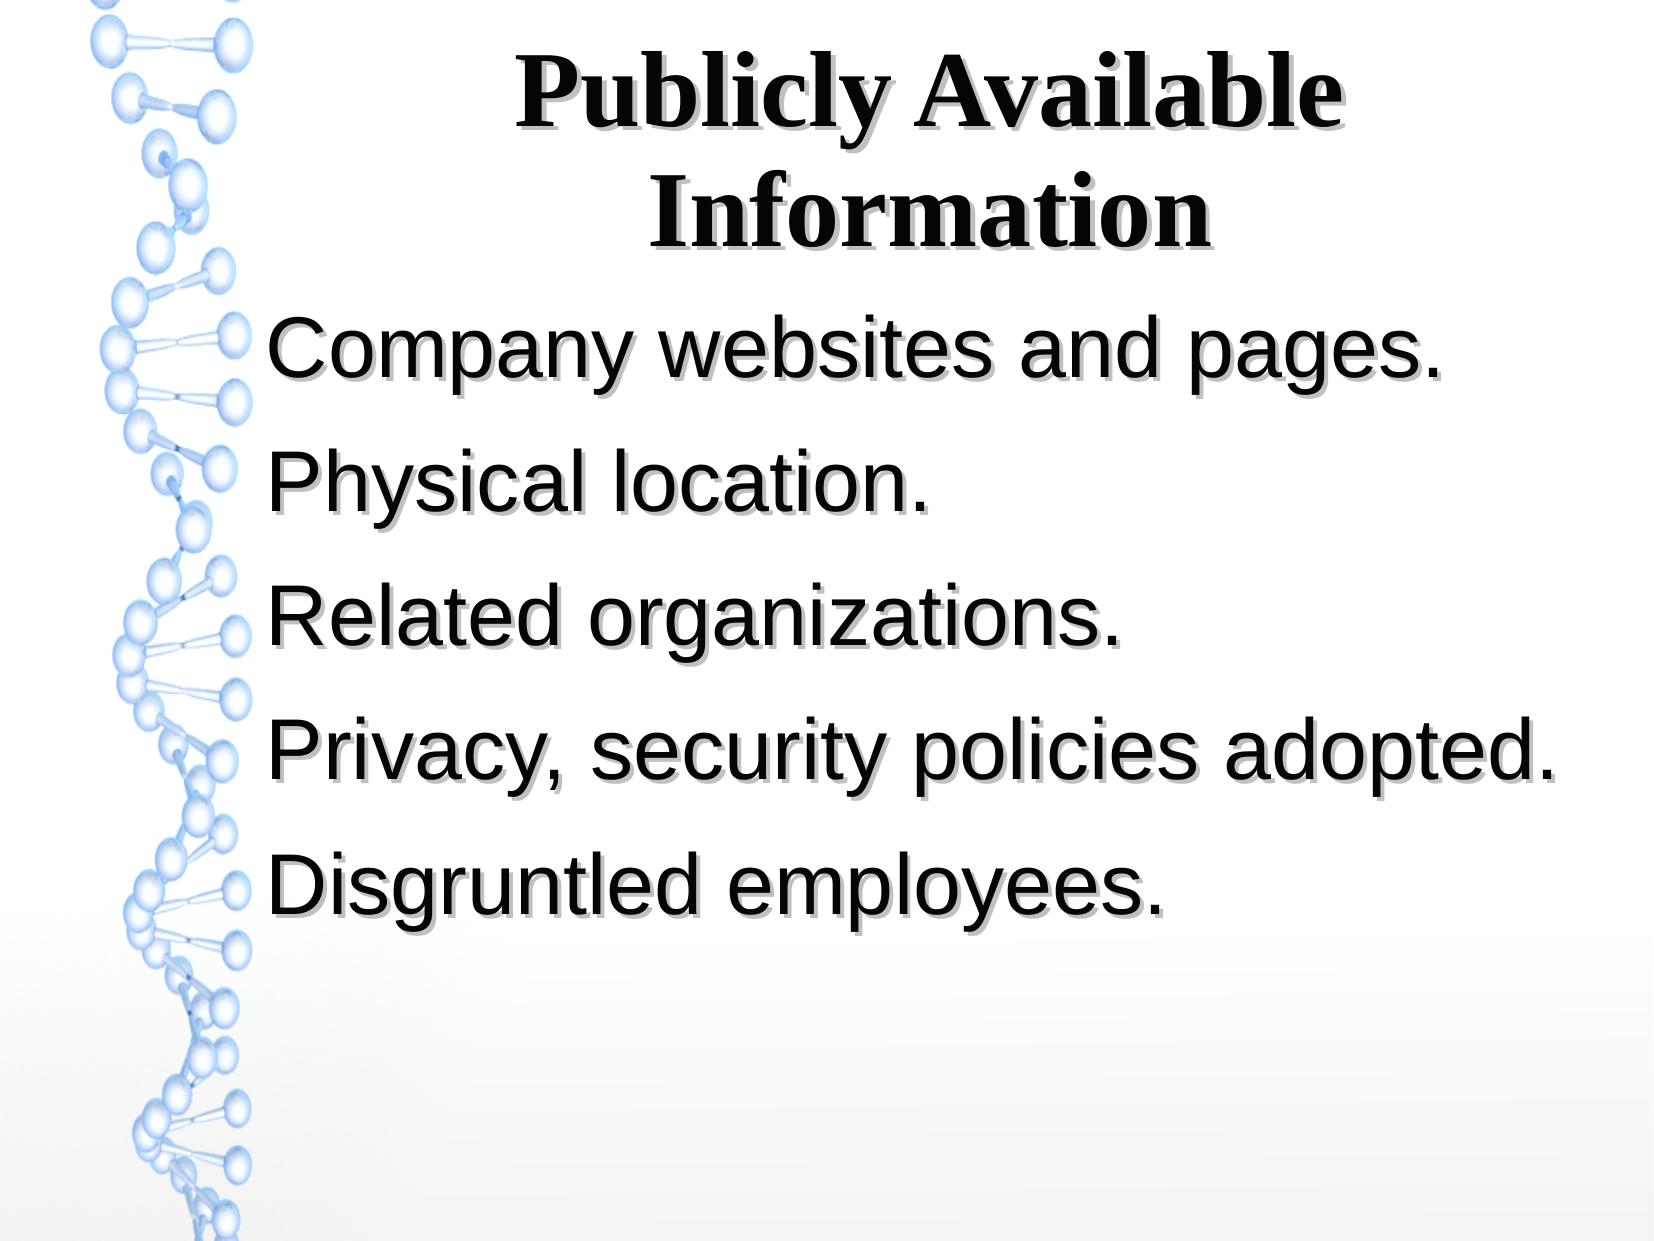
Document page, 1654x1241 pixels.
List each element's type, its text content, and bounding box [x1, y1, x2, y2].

picture [0, 0, 1654, 1241]
title Publicly Available Information [265, 29, 1595, 270]
list Company websites and pages. Physical location. Related organizations. Privacy, security policies adopted. Disgruntled employees. [265, 299, 1595, 1019]
